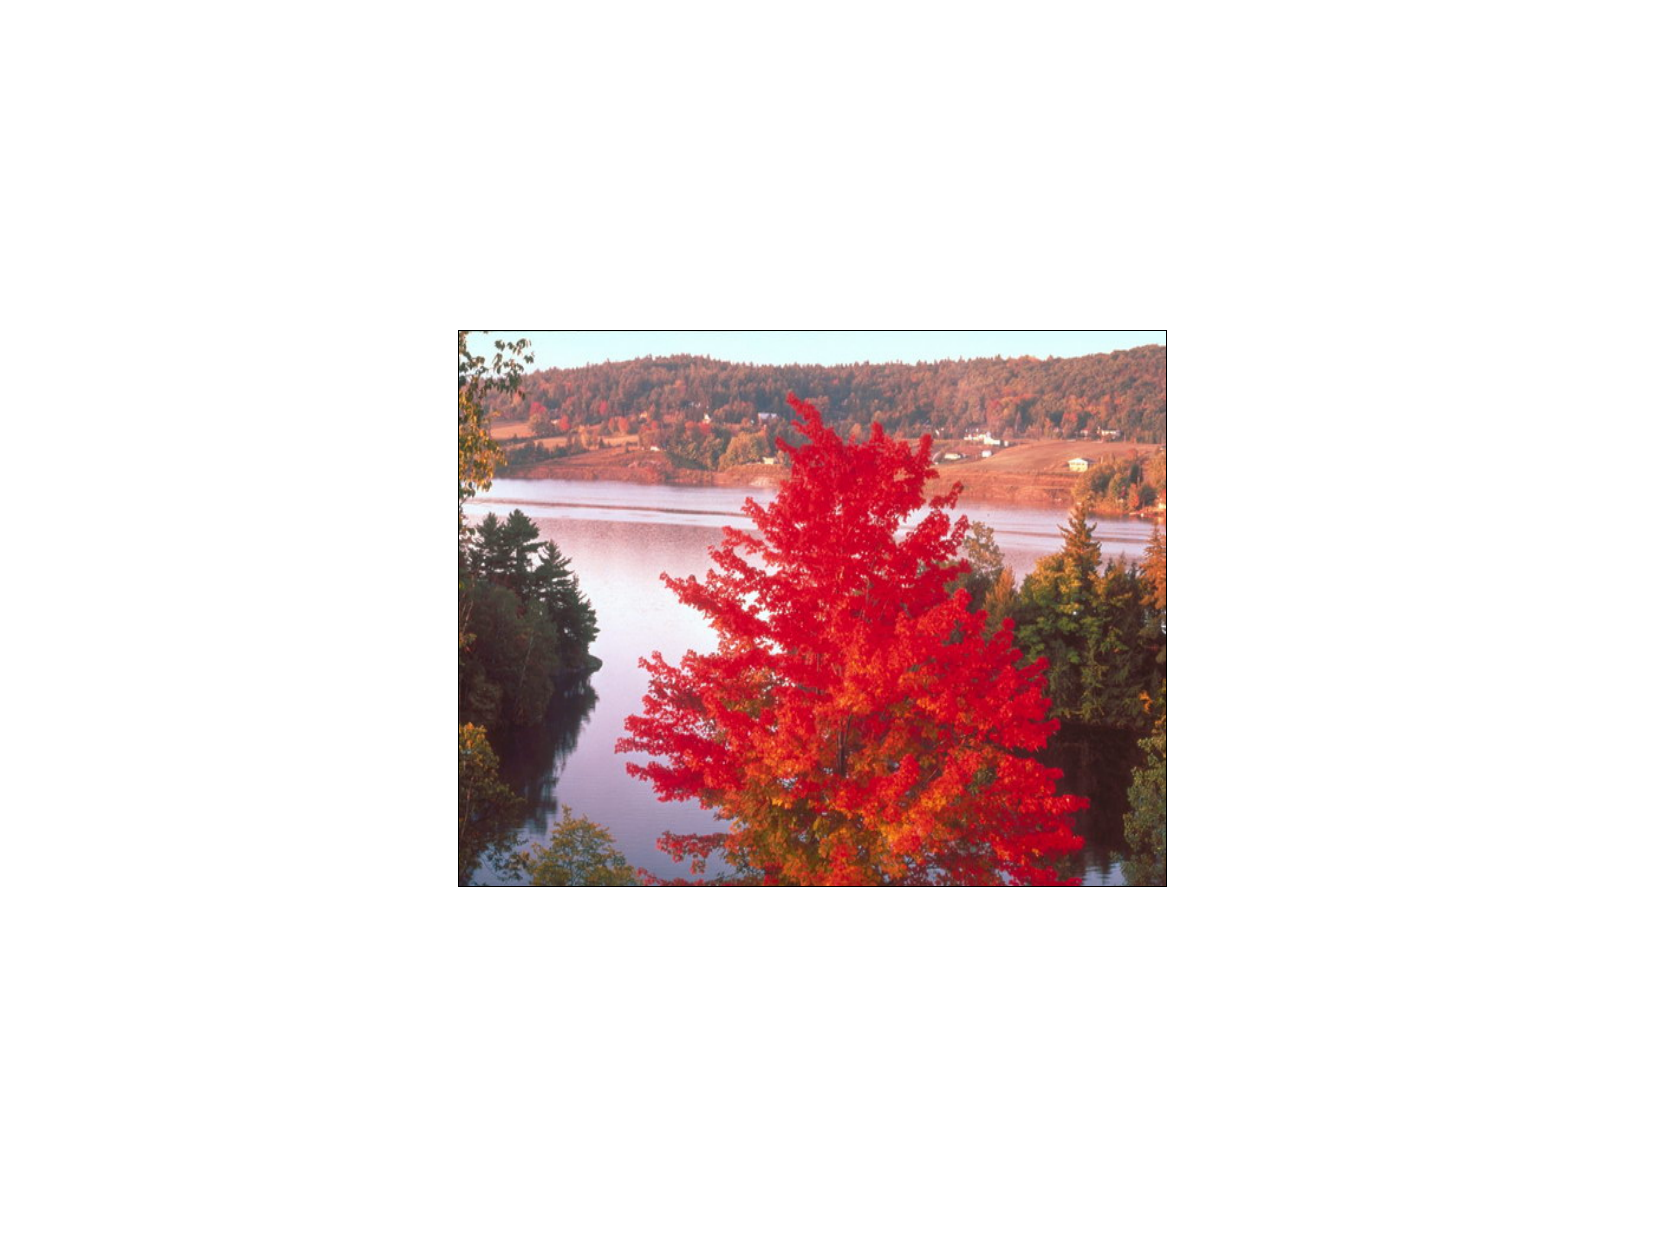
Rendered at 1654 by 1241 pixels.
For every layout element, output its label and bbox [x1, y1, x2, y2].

picture [458, 330, 1167, 887]
